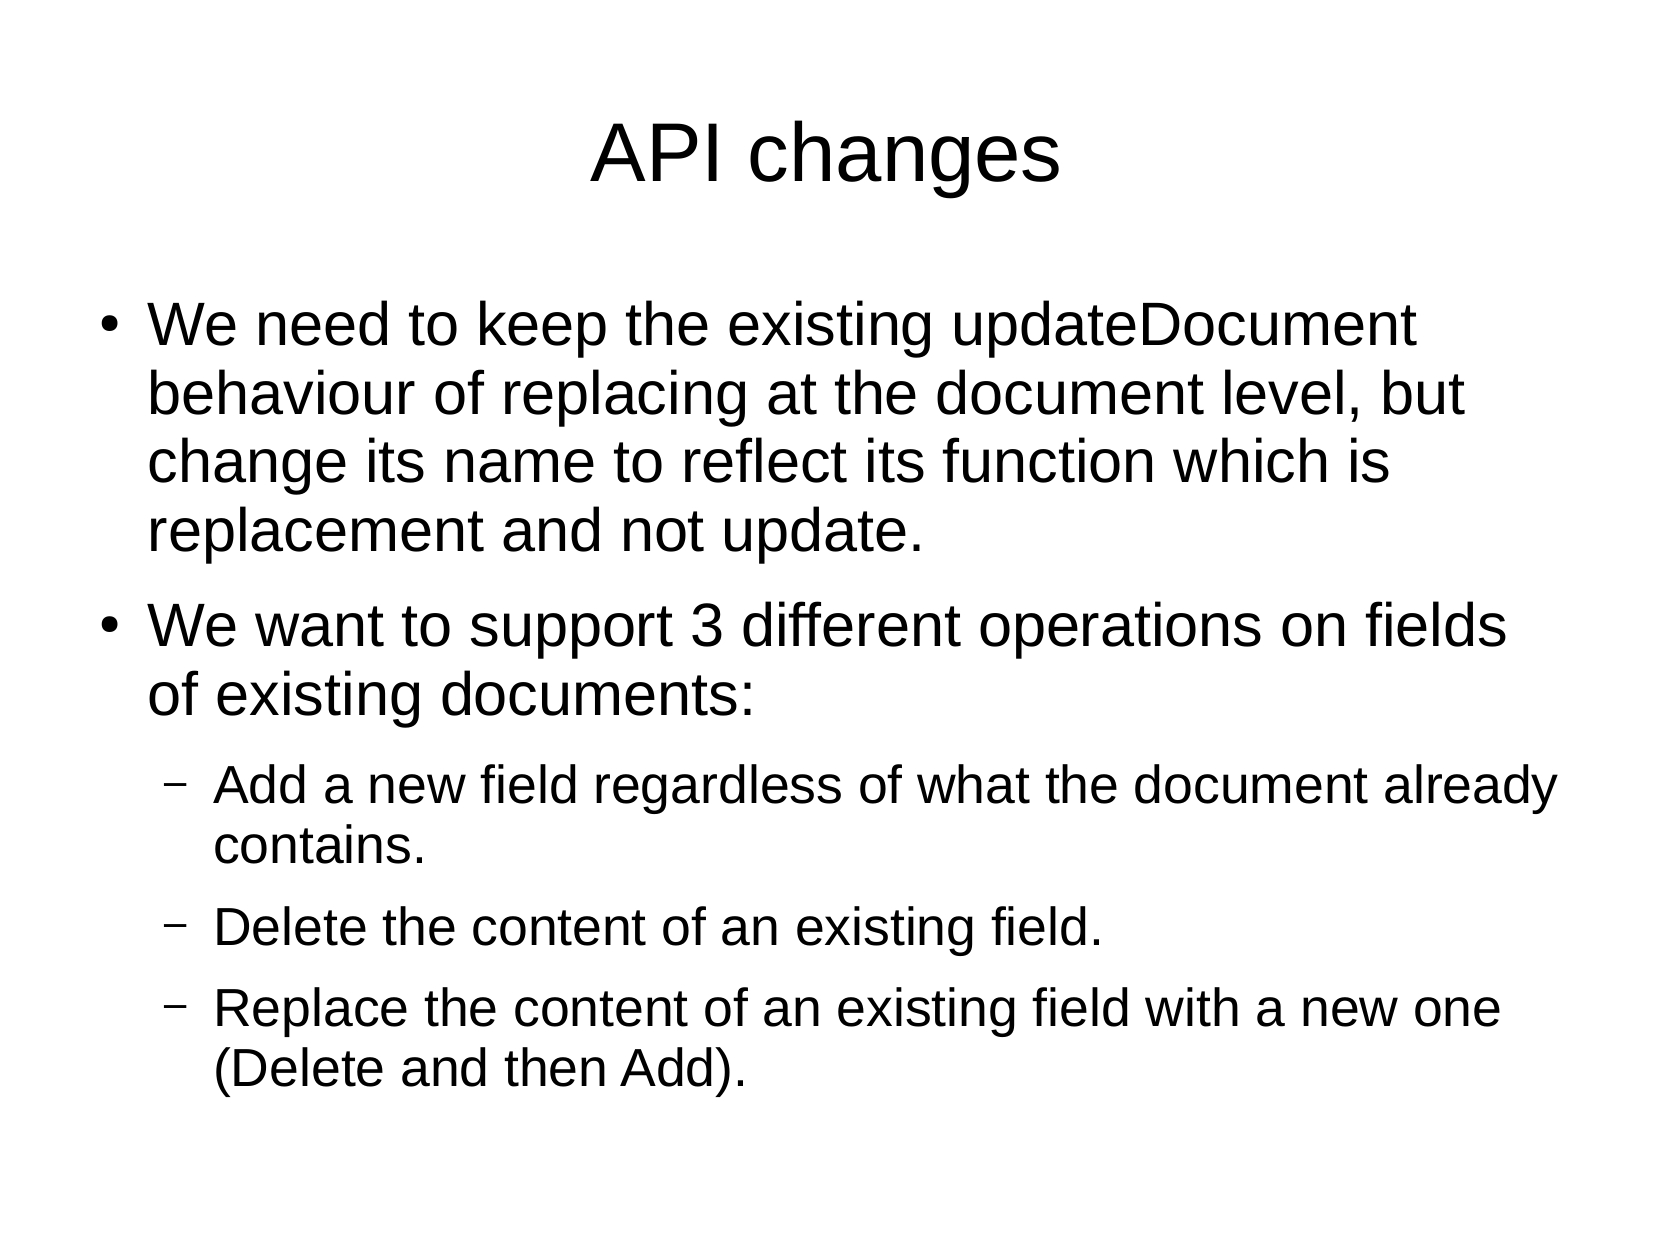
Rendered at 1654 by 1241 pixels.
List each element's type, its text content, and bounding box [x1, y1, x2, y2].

list We need to keep the existing updateDocument behaviour of replacing at the document level, but change its name to reflect its function which is replacement and not update. We want to support 3 different operations on fields of existing documents: Add a new field regardless of what the document already contains. Delete the content of an existing field. Replace the content of an existing field with a new one (Delete and then Add). [82, 290, 1571, 1099]
title API changes [82, 49, 1571, 257]
